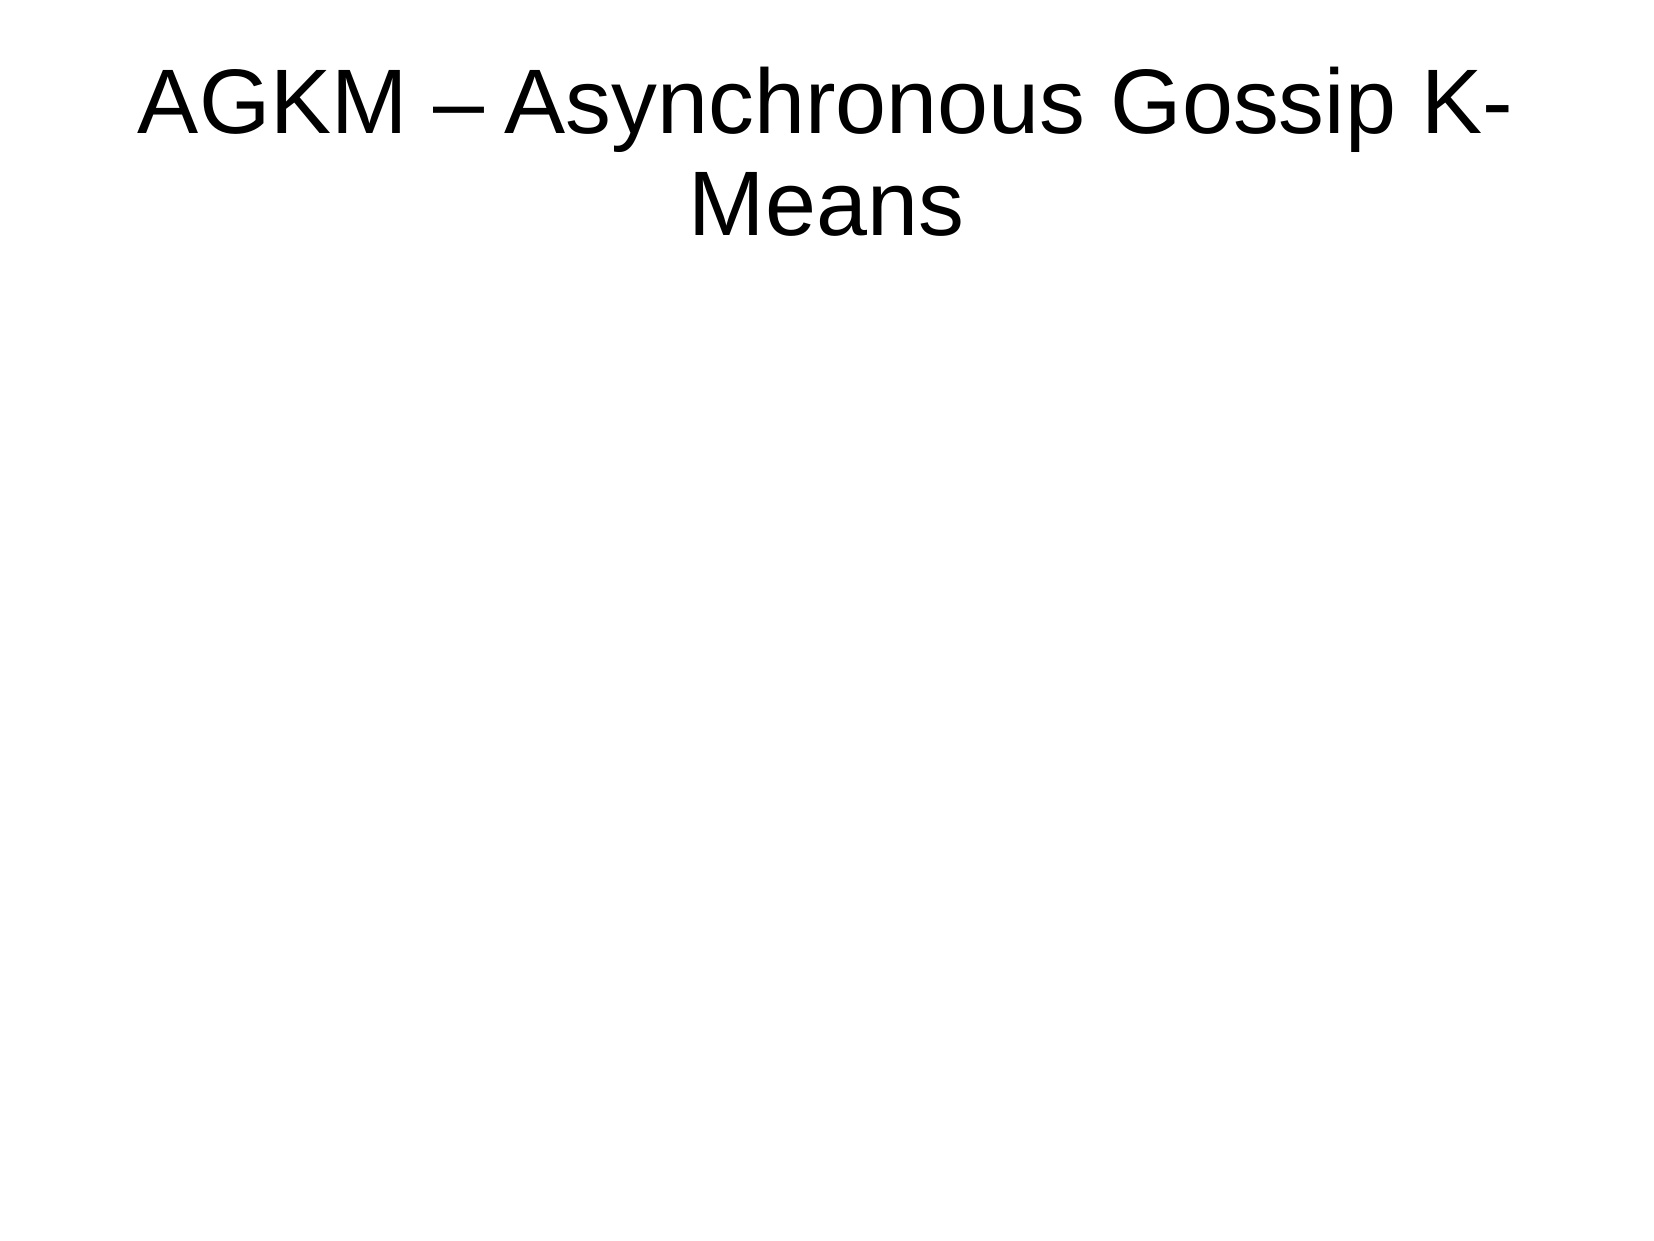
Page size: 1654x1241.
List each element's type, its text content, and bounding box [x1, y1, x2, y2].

title AGKM – Asynchronous Gossip K-Means [82, 49, 1571, 257]
